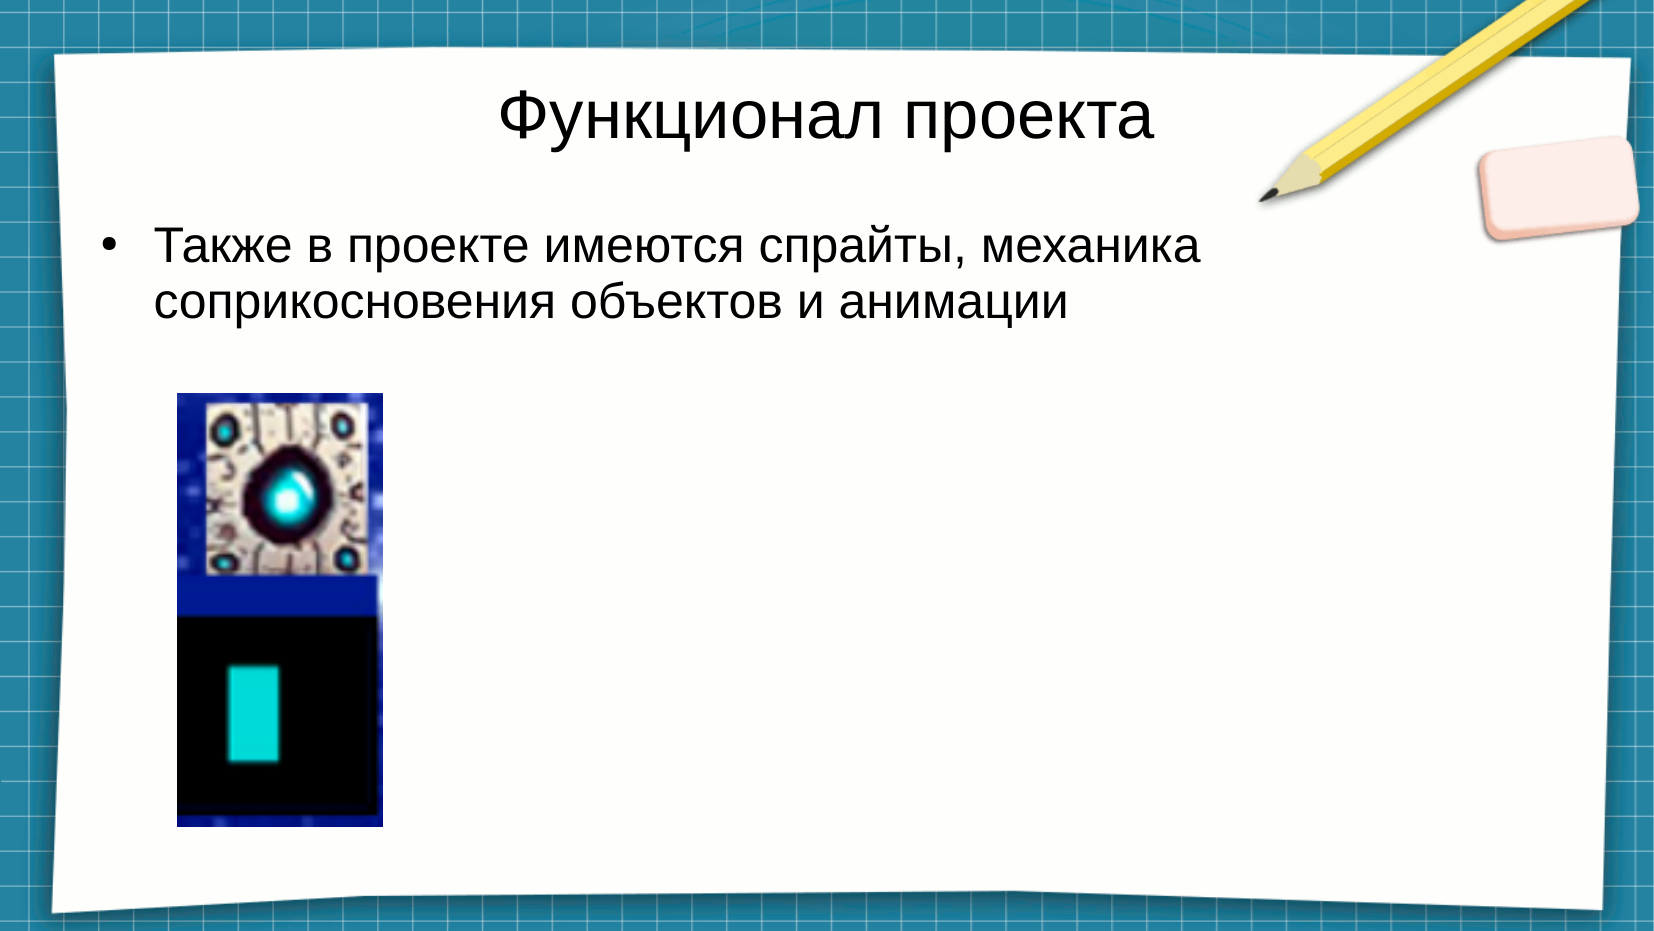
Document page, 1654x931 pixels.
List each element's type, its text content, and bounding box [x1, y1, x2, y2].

title Функционал проекта [82, 37, 1571, 193]
list Также в проекте имеются спрайты, механика соприкосновения объектов и анимации [82, 217, 1571, 758]
picture [0, 0, 1654, 931]
